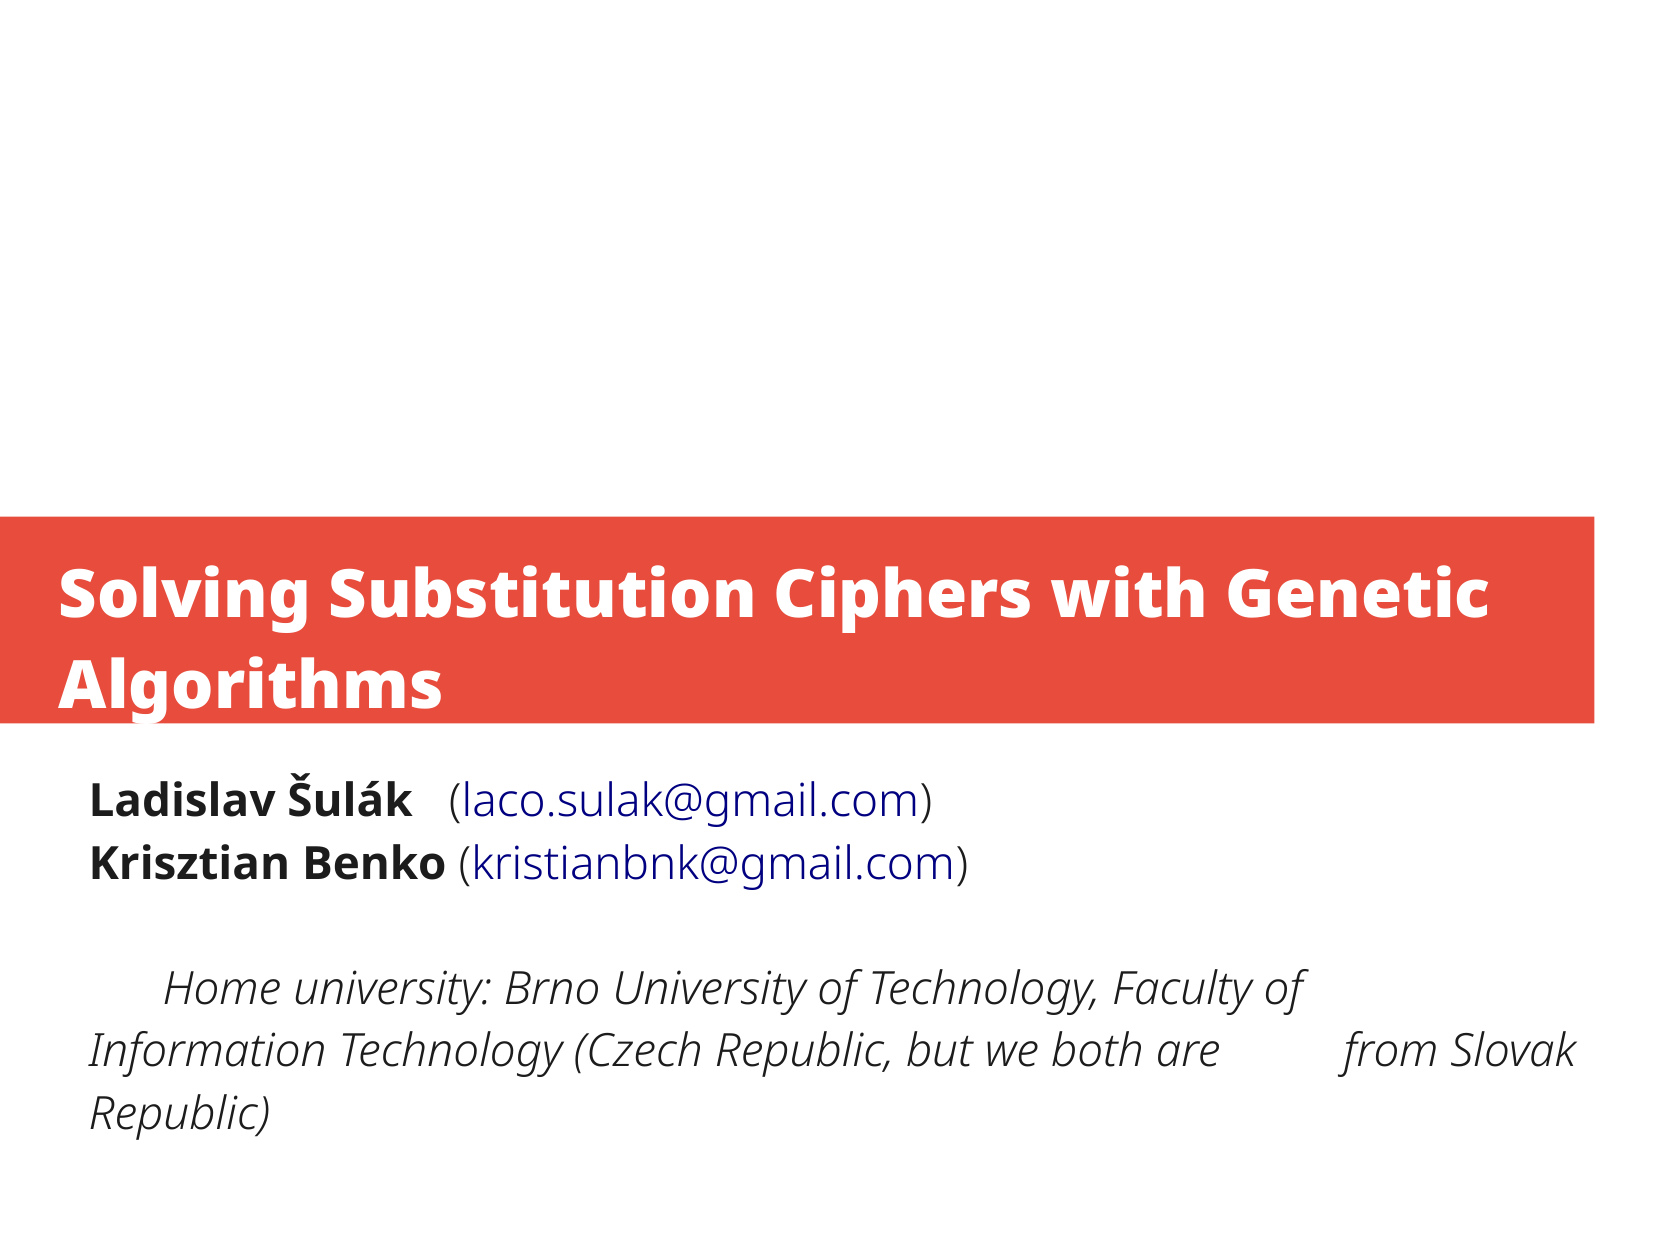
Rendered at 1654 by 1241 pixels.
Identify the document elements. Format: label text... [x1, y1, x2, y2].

subtitle Ladislav Šulák (laco.sulak@gmail.com) Krisztian Benko (kristianbnk@gmail.com) Home university: Brno University of Technology, Faculty of Information Technology (Czech Republic, but we both are from Slovak Republic) [88, 767, 1595, 1182]
title Solving Substitution Ciphers with Genetic Algorithms [59, 546, 1595, 694]
